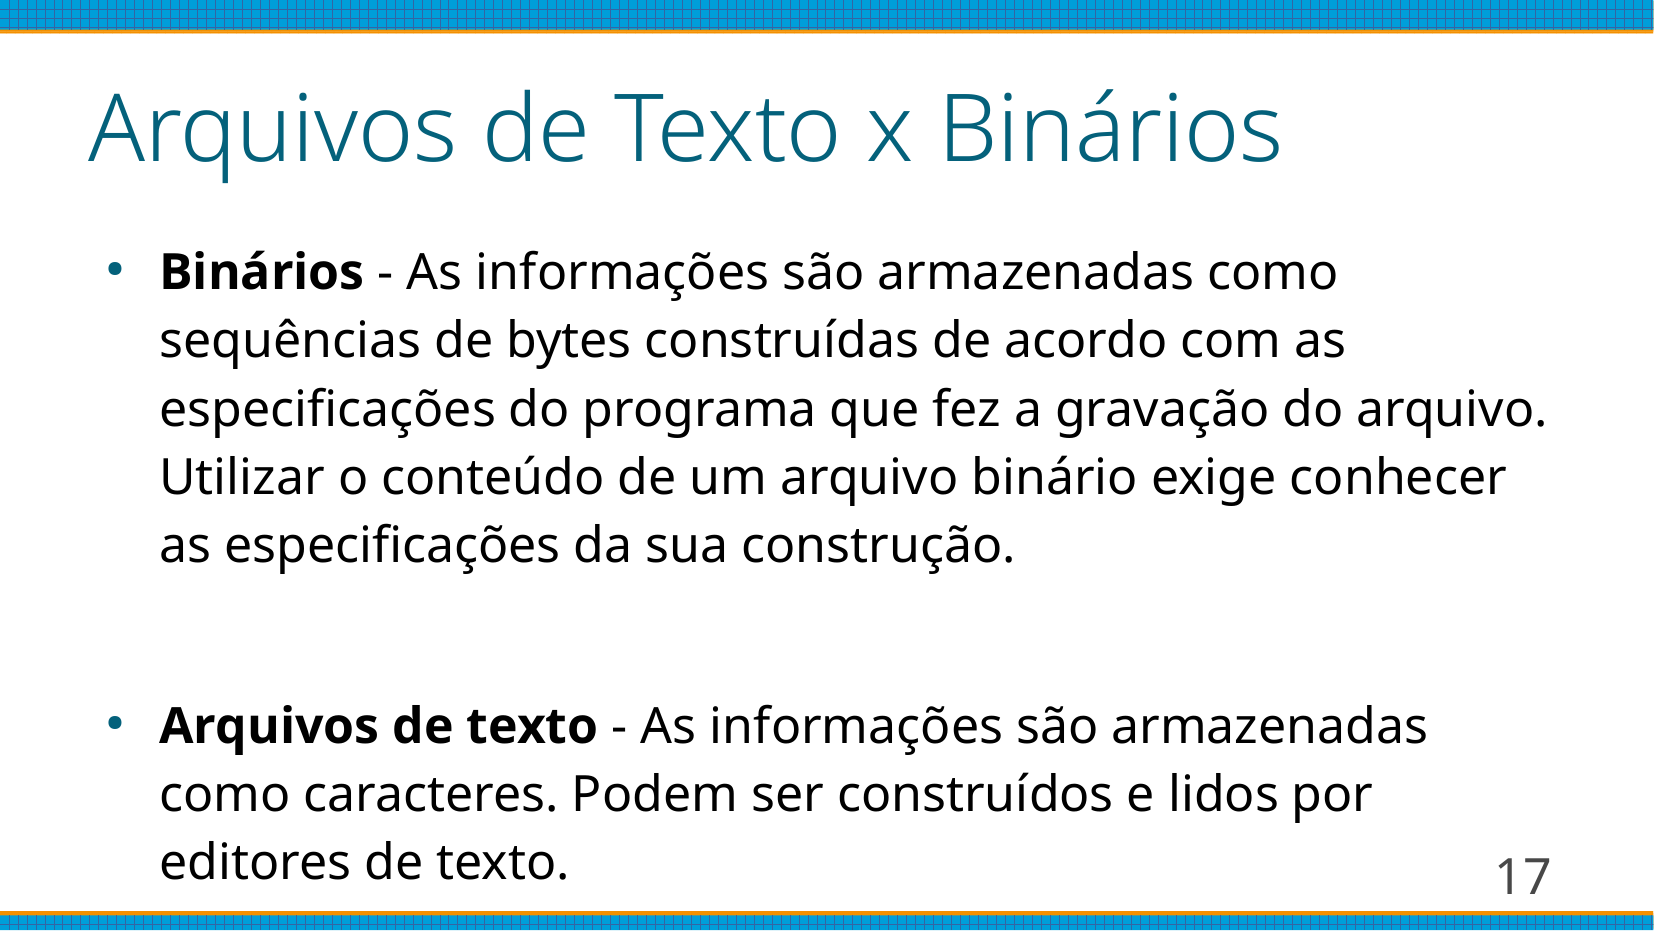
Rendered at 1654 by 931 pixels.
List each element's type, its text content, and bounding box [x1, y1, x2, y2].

list Binários - As informações são armazenadas como sequências de bytes construídas de acordo com as especificações do programa que fez a gravação do arquivo. Utilizar o conteúdo de um arquivo binário exige conhecer as especificações da sua construção. Arquivos de texto - As informações são armazenadas como caracteres. Podem ser construídos e lidos por editores de texto. [88, 236, 1565, 901]
title Arquivos de Texto x Binários [88, 44, 1565, 207]
